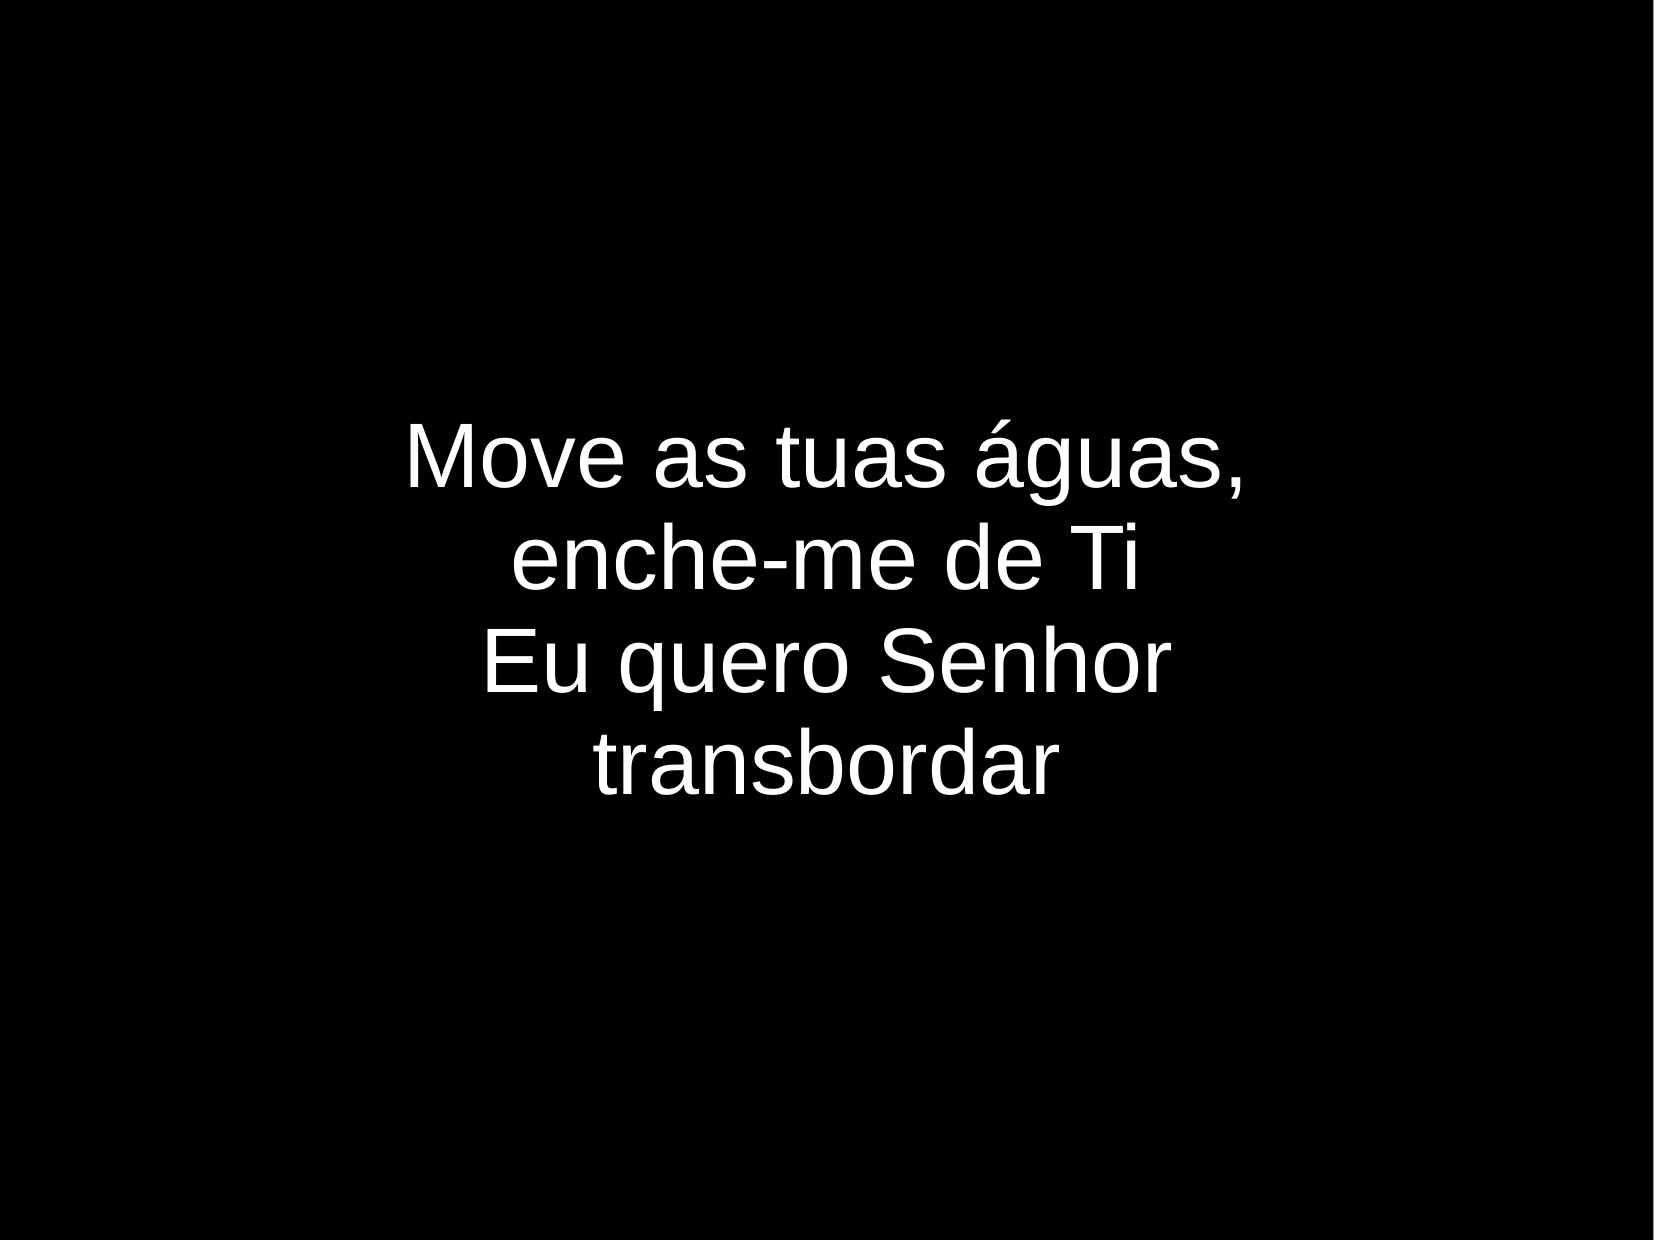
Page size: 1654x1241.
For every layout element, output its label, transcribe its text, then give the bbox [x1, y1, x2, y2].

subtitle Move as tuas águas, enche-me de Ti Eu quero Senhor transbordar [82, 49, 1571, 1170]
